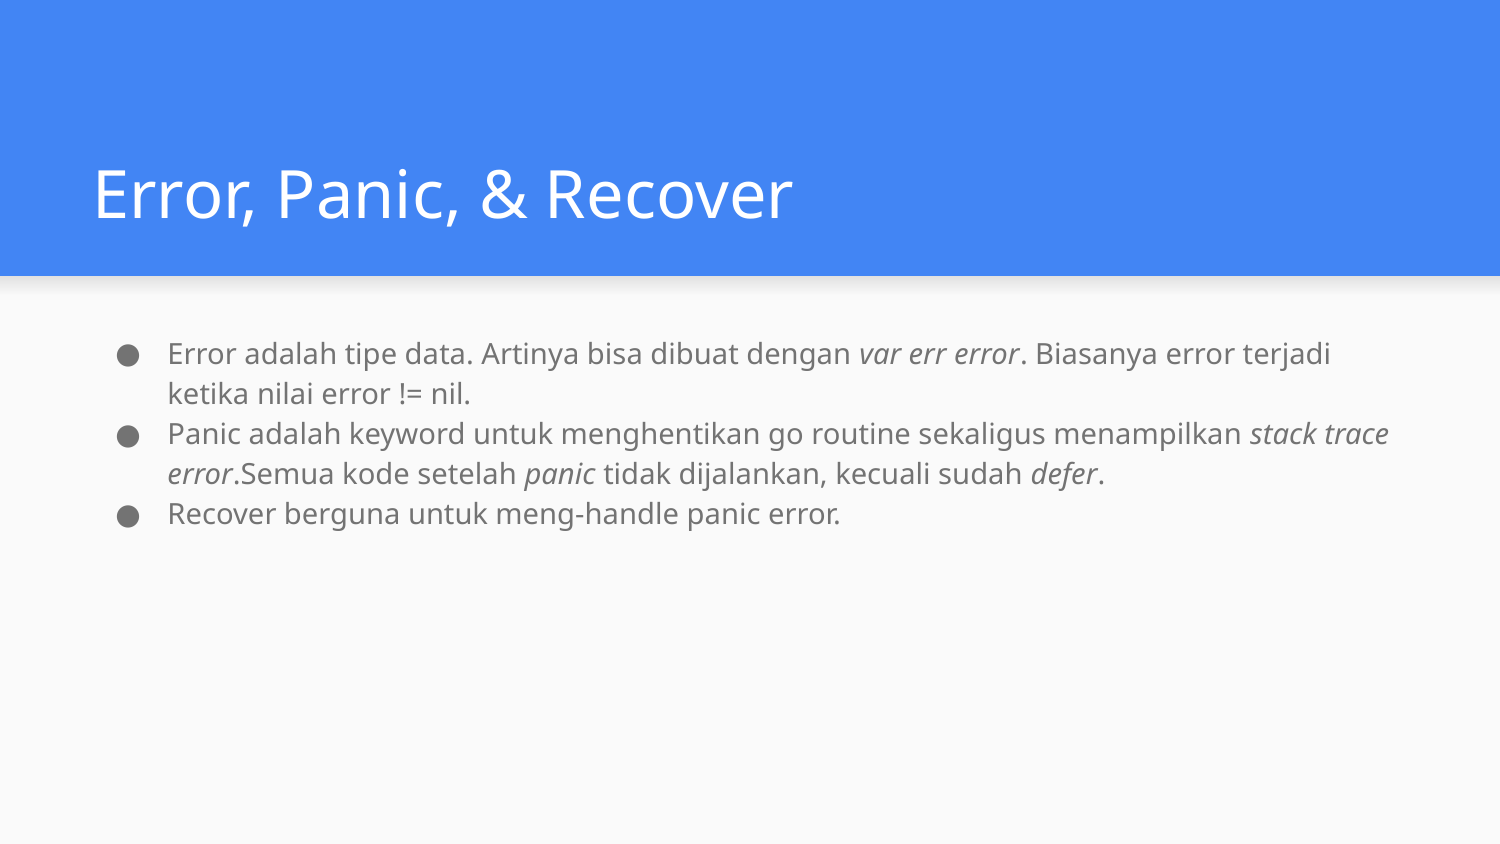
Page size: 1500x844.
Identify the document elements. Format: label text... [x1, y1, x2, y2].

title Error, Panic, & Recover [77, 121, 1427, 248]
list Error adalah tipe data. Artinya bisa dibuat dengan var err error. Biasanya error terjadi ketika nilai error != nil. Panic adalah keyword untuk menghentikan go routine sekaligus menampilkan stack trace error.Semua kode setelah panic tidak dijalankan, kecuali sudah defer. Recover berguna untuk meng-handle panic error. [77, 314, 1427, 760]
